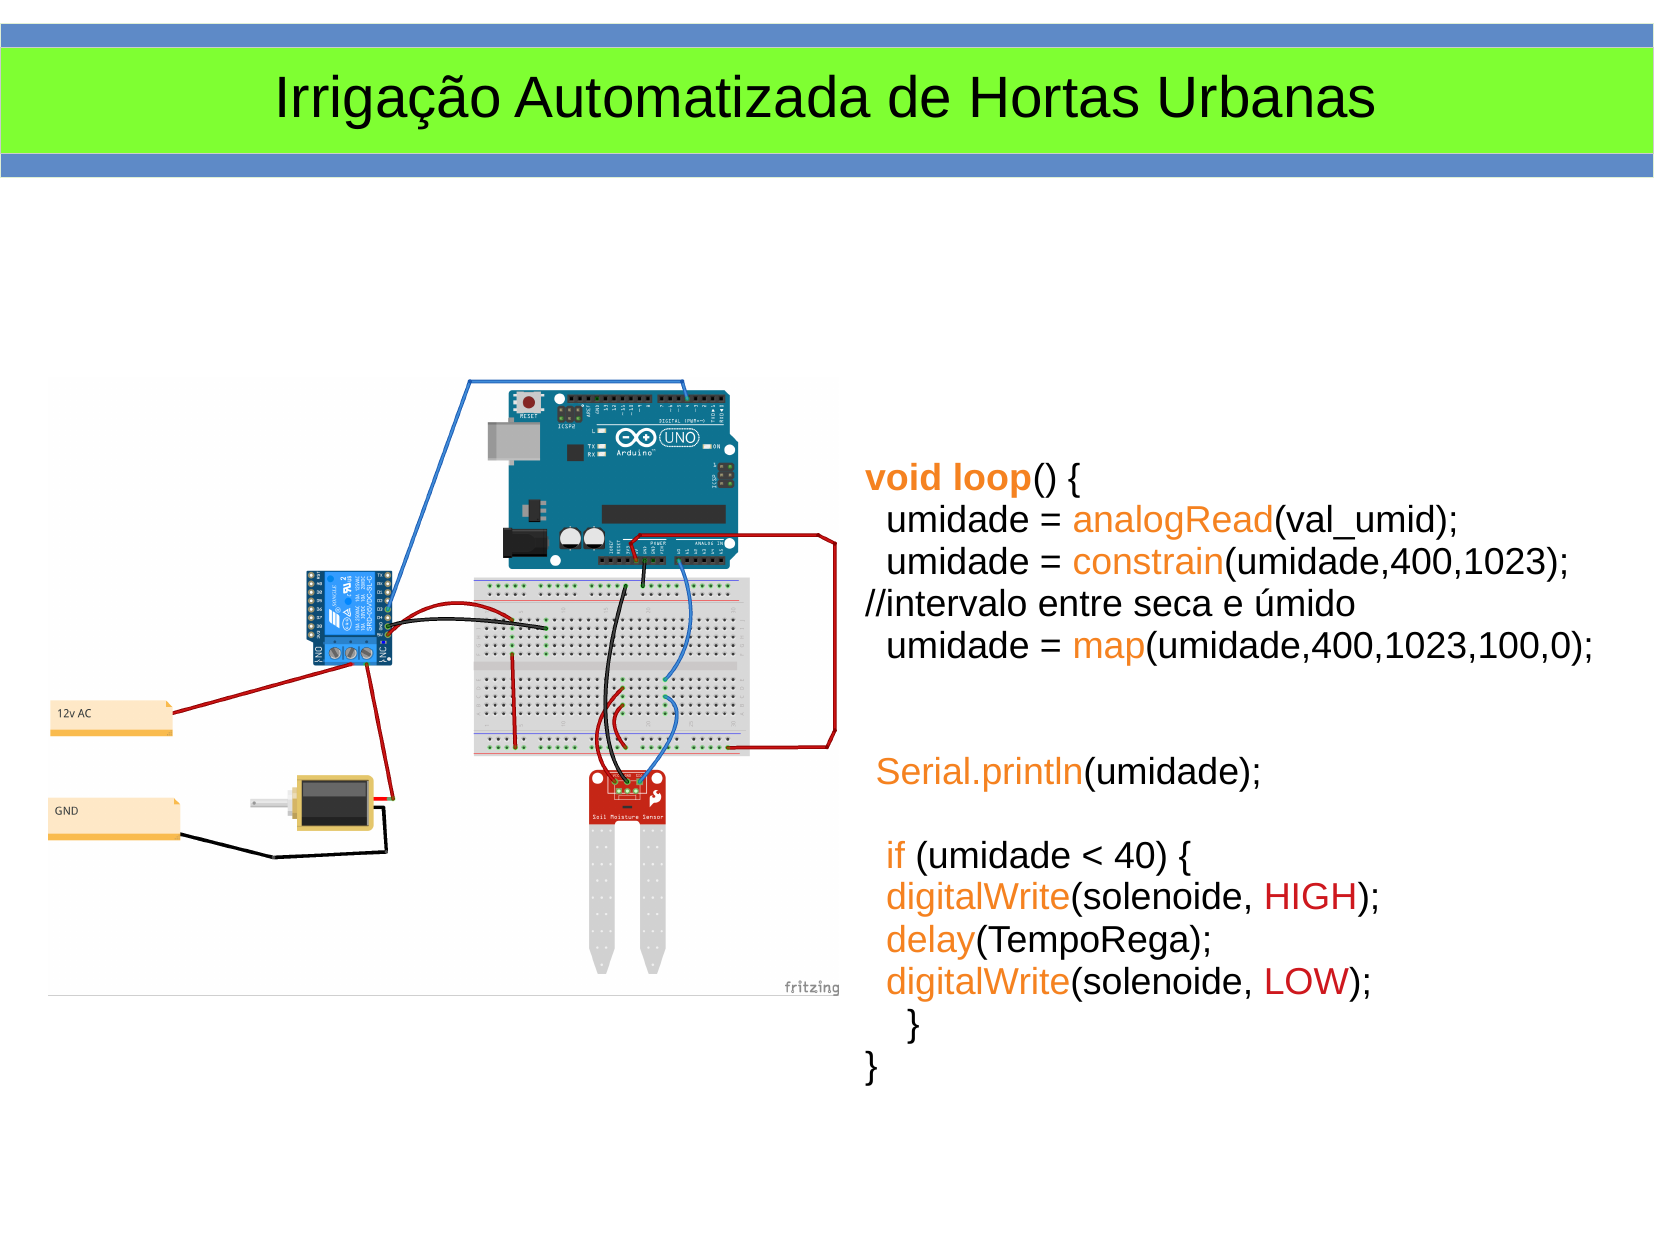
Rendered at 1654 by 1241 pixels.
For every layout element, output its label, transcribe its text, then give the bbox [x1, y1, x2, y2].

picture [48, 377, 839, 996]
text_box [0, 23, 1654, 178]
title Irrigação Automatizada de Hortas Urbanas [200, 41, 1512, 154]
text_box void loop() { umidade = analogRead(val_umid); umidade = constrain(umidade,400,1023); //intervalo entre seca e úmido umidade = map(umidade,400,1023,100,0); Serial.println(umidade); if (umidade < 40) { digitalWrite(solenoide, HIGH); delay(TempoRega); digitalWrite(solenoide, LOW); } } [850, 448, 1630, 1087]
